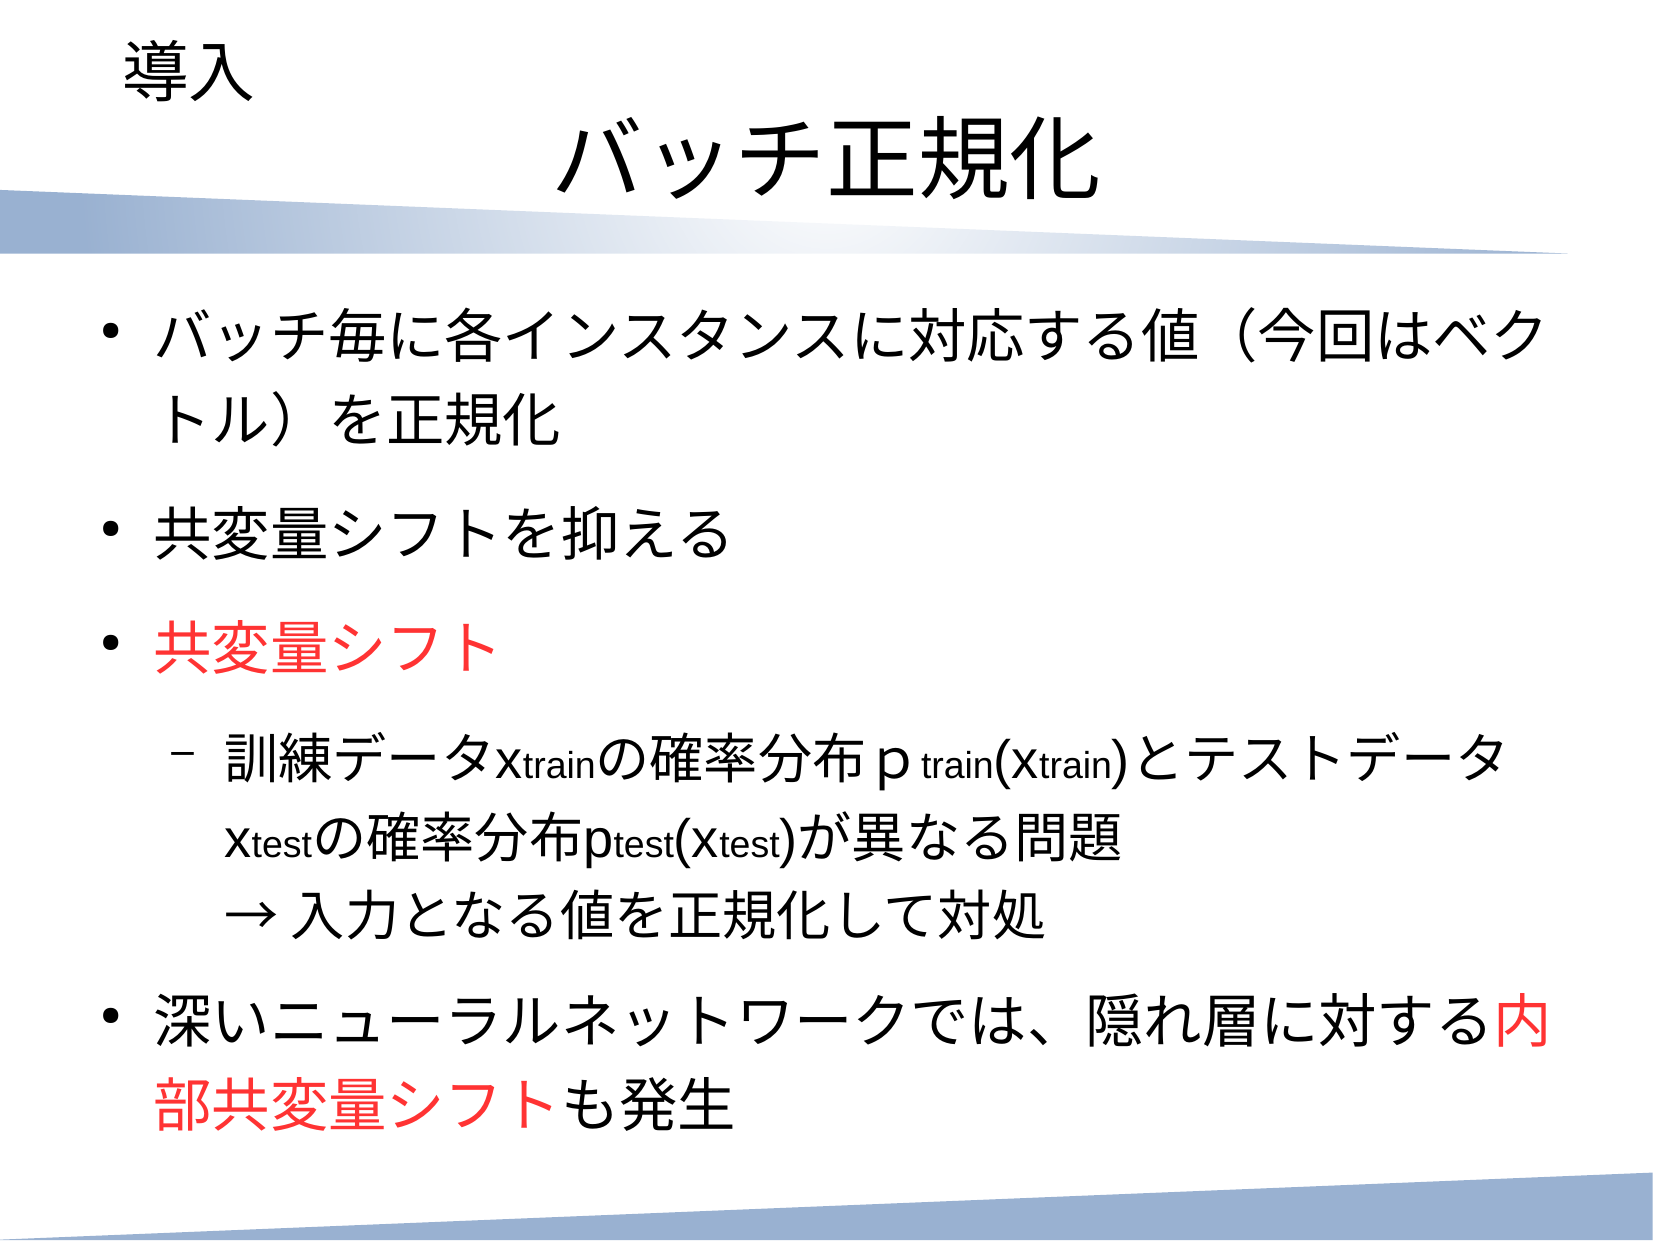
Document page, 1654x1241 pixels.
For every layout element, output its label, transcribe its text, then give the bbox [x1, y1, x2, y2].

list バッチ毎に各インスタンスに対応する値（今回はベクトル）を正規化 共変量シフトを抑える 共変量シフト 訓練データxtrainの確率分布ｐtrain(xtrain)とテストデータxtestの確率分布ptest(xtest)が異なる問題 → 入力となる値を正規化して対処 深いニューラルネットワークでは、隠れ層に対する内部共変量シフトも発生 [82, 290, 1571, 1182]
title バッチ正規化 [82, 49, 1571, 257]
title 導入 [0, 11, 390, 123]
